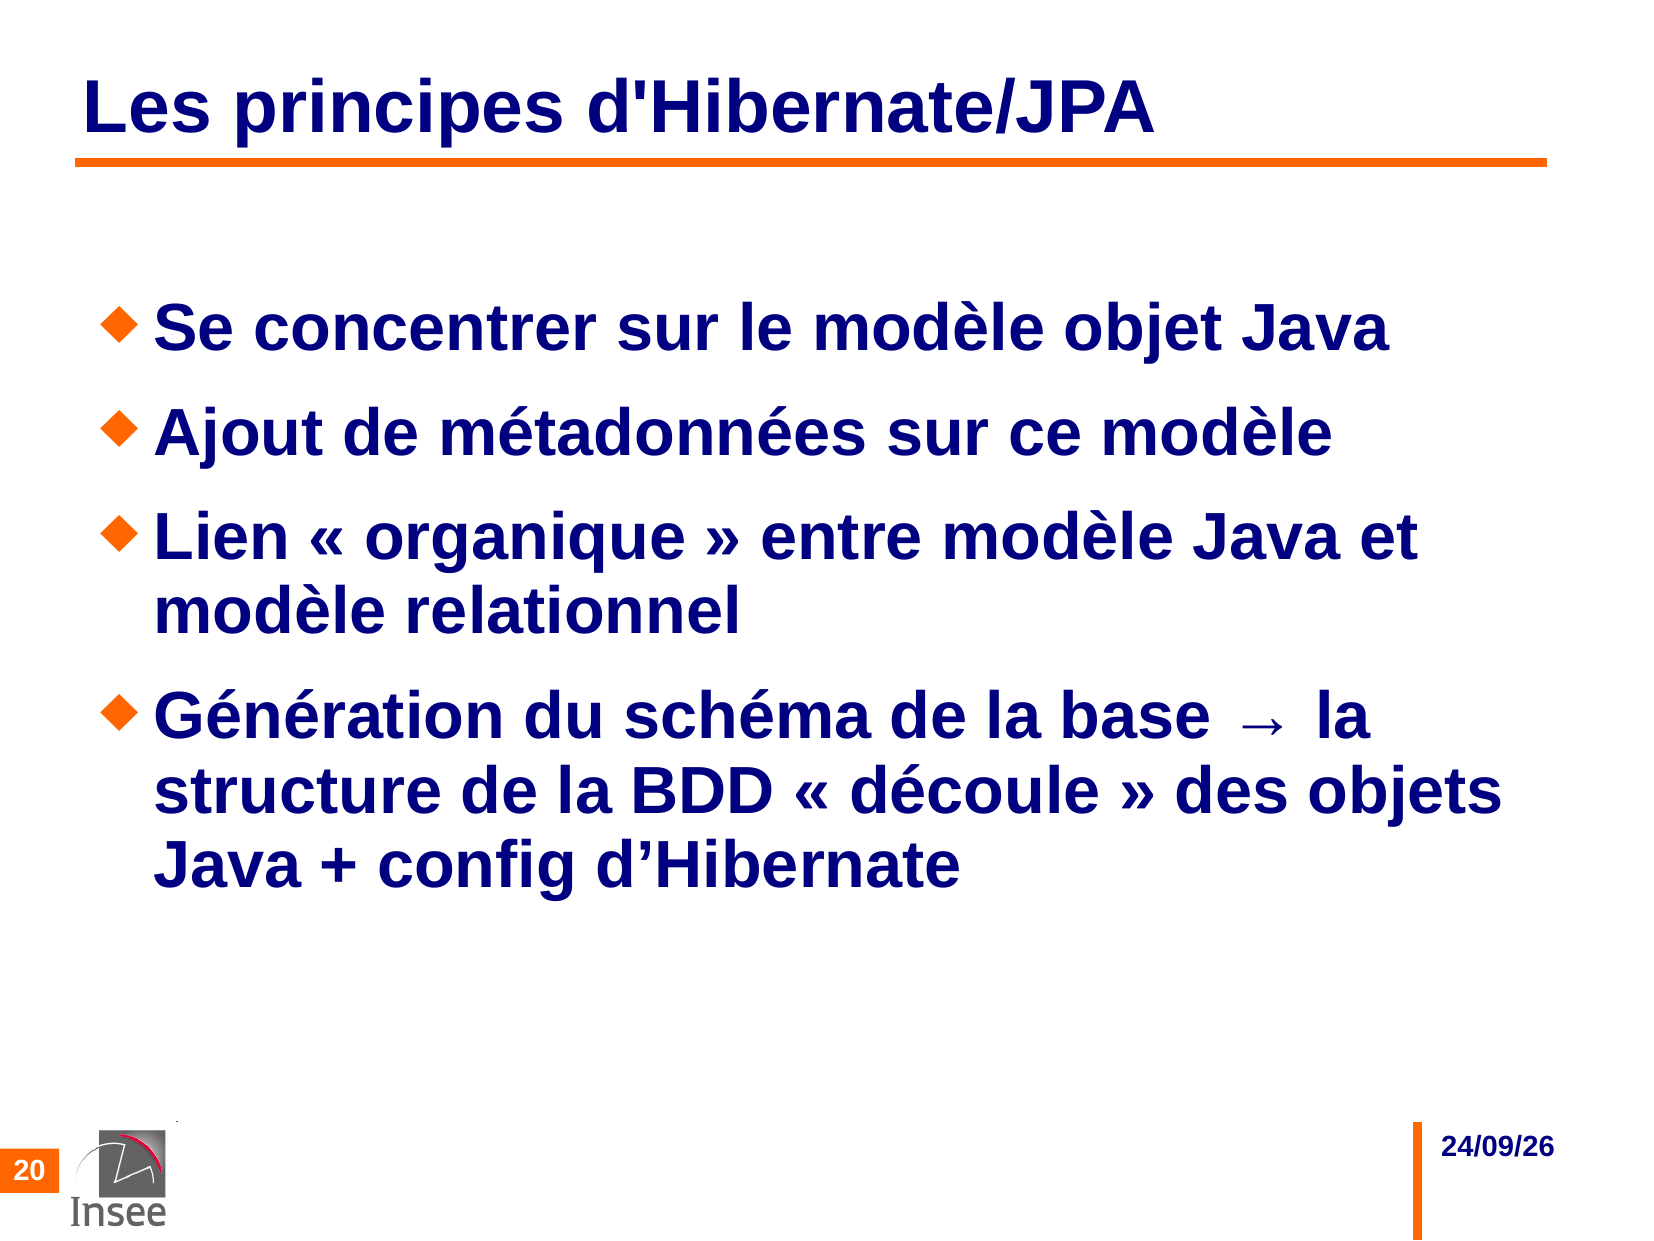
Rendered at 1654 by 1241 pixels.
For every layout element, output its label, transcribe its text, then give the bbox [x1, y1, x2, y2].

picture [62, 1121, 178, 1241]
list Se concentrer sur le modèle objet Java Ajout de métadonnées sur ce modèle Lien « organique » entre modèle Java et modèle relationnel Génération du schéma de la base → la structure de la BDD « découle » des objets Java + config d’Hibernate [82, 290, 1571, 1010]
title Les principes d'Hibernate/JPA [82, 49, 1619, 163]
